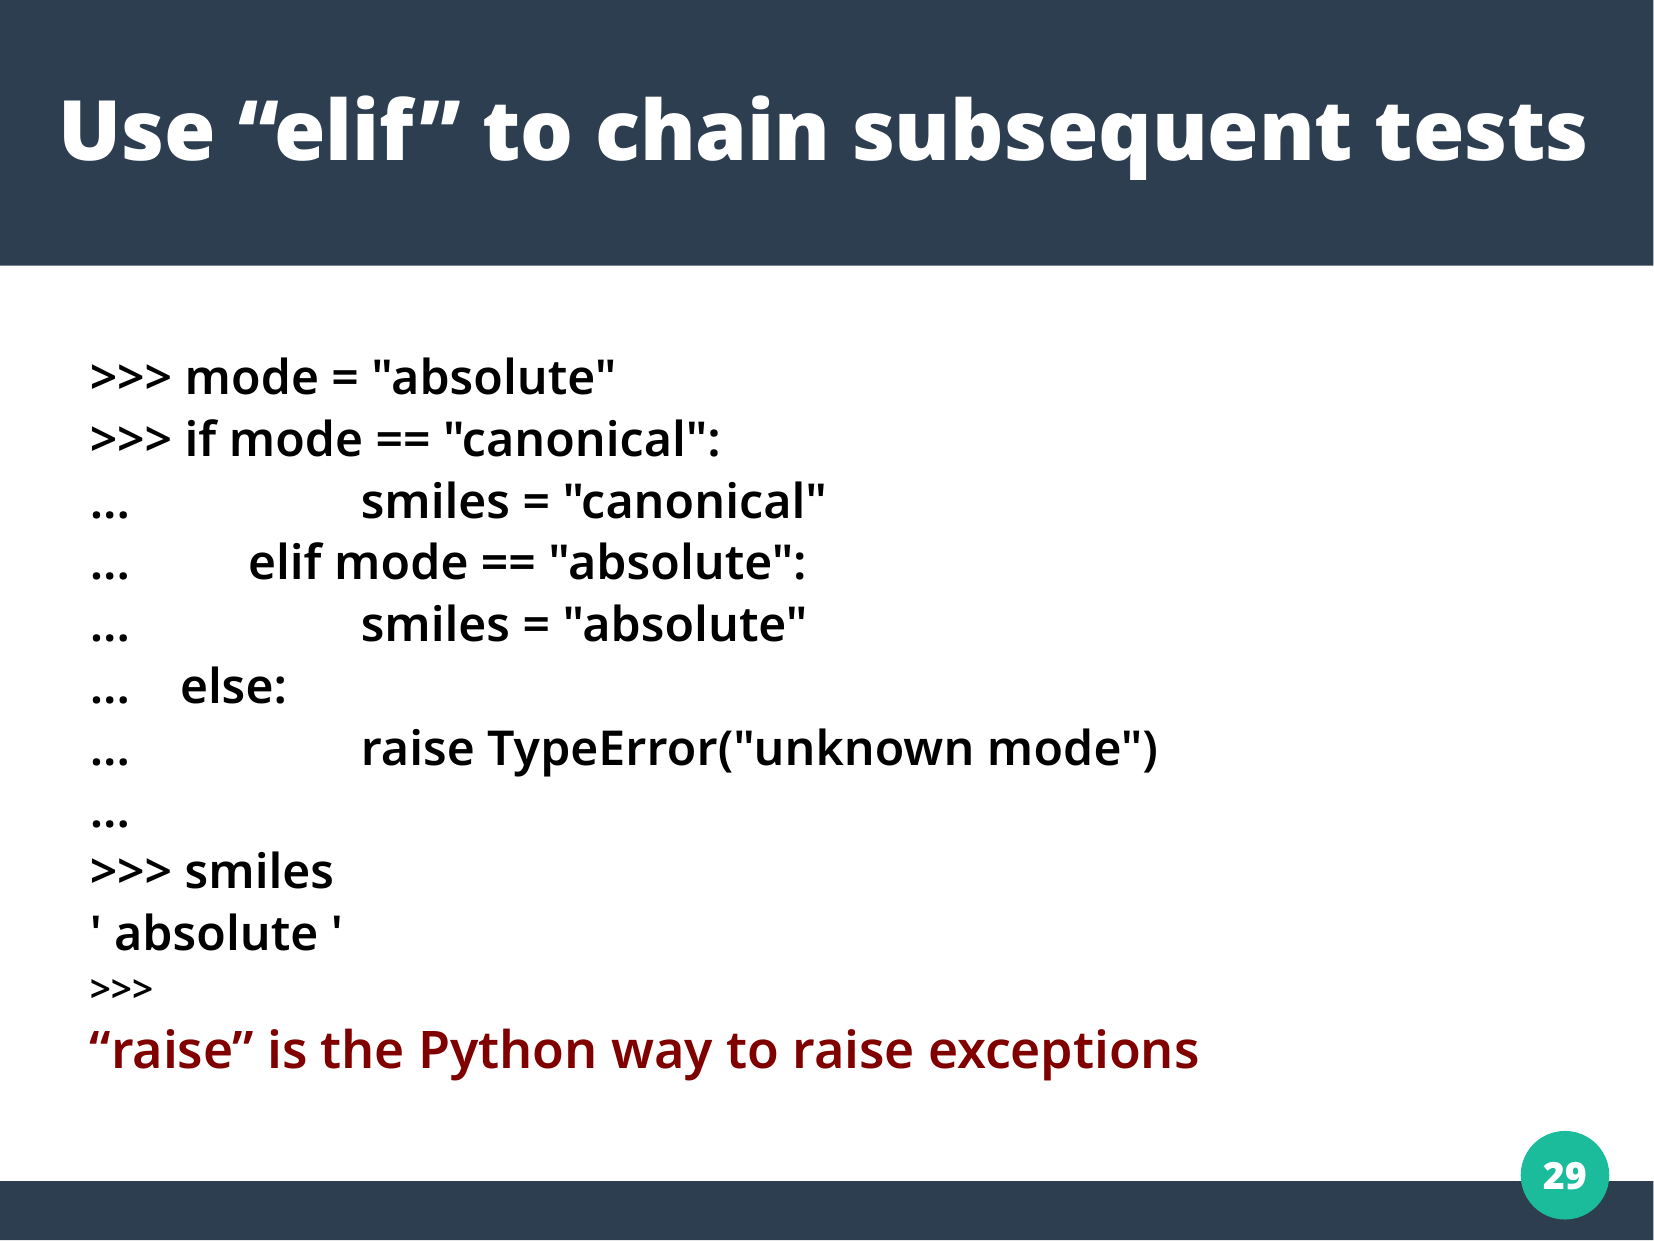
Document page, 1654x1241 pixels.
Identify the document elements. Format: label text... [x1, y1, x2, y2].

list >>> mode = "absolute" >>> if mode == "canonical": ... smiles = "canonical" ... elif mode == "absolute": ... smiles = "absolute" ... else: ... raise TypeError("unknown mode") ... >>> smiles ' absolute ' >>> “raise” is the Python way to raise exceptions [75, 345, 1426, 1089]
title Use “elif” to chain subsequent tests [59, 49, 1595, 207]
